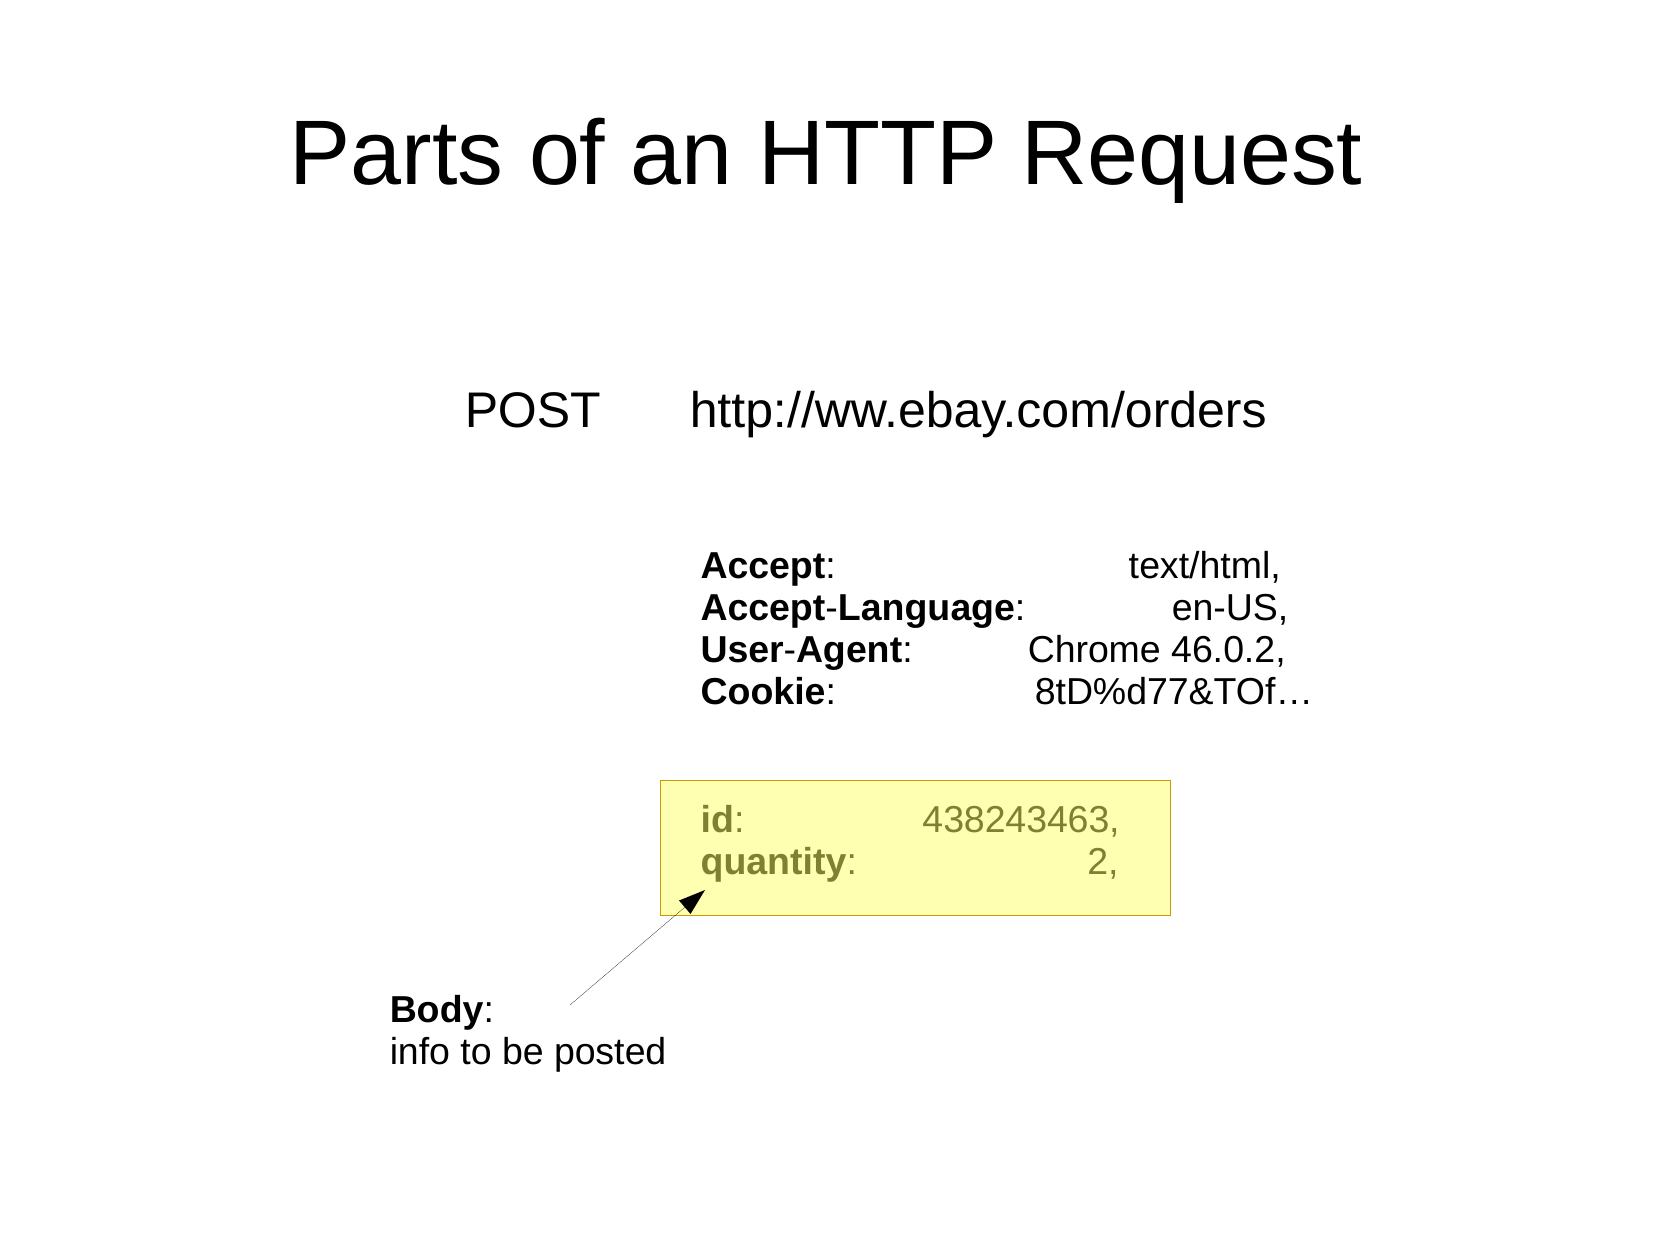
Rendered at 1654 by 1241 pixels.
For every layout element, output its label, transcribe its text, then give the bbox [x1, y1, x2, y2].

title Parts of an HTTP Request [82, 49, 1571, 257]
text_box http://ww.ebay.com/orders [675, 375, 1282, 447]
text_box Body: info to be posted [375, 981, 682, 1081]
text_box [660, 780, 1171, 916]
text_box Accept: text/html, Accept-Language: en-US, User-Agent: Chrome 46.0.2, Cookie: 8tD%d77&TOf… [685, 537, 1329, 721]
text_box POST [450, 375, 616, 447]
